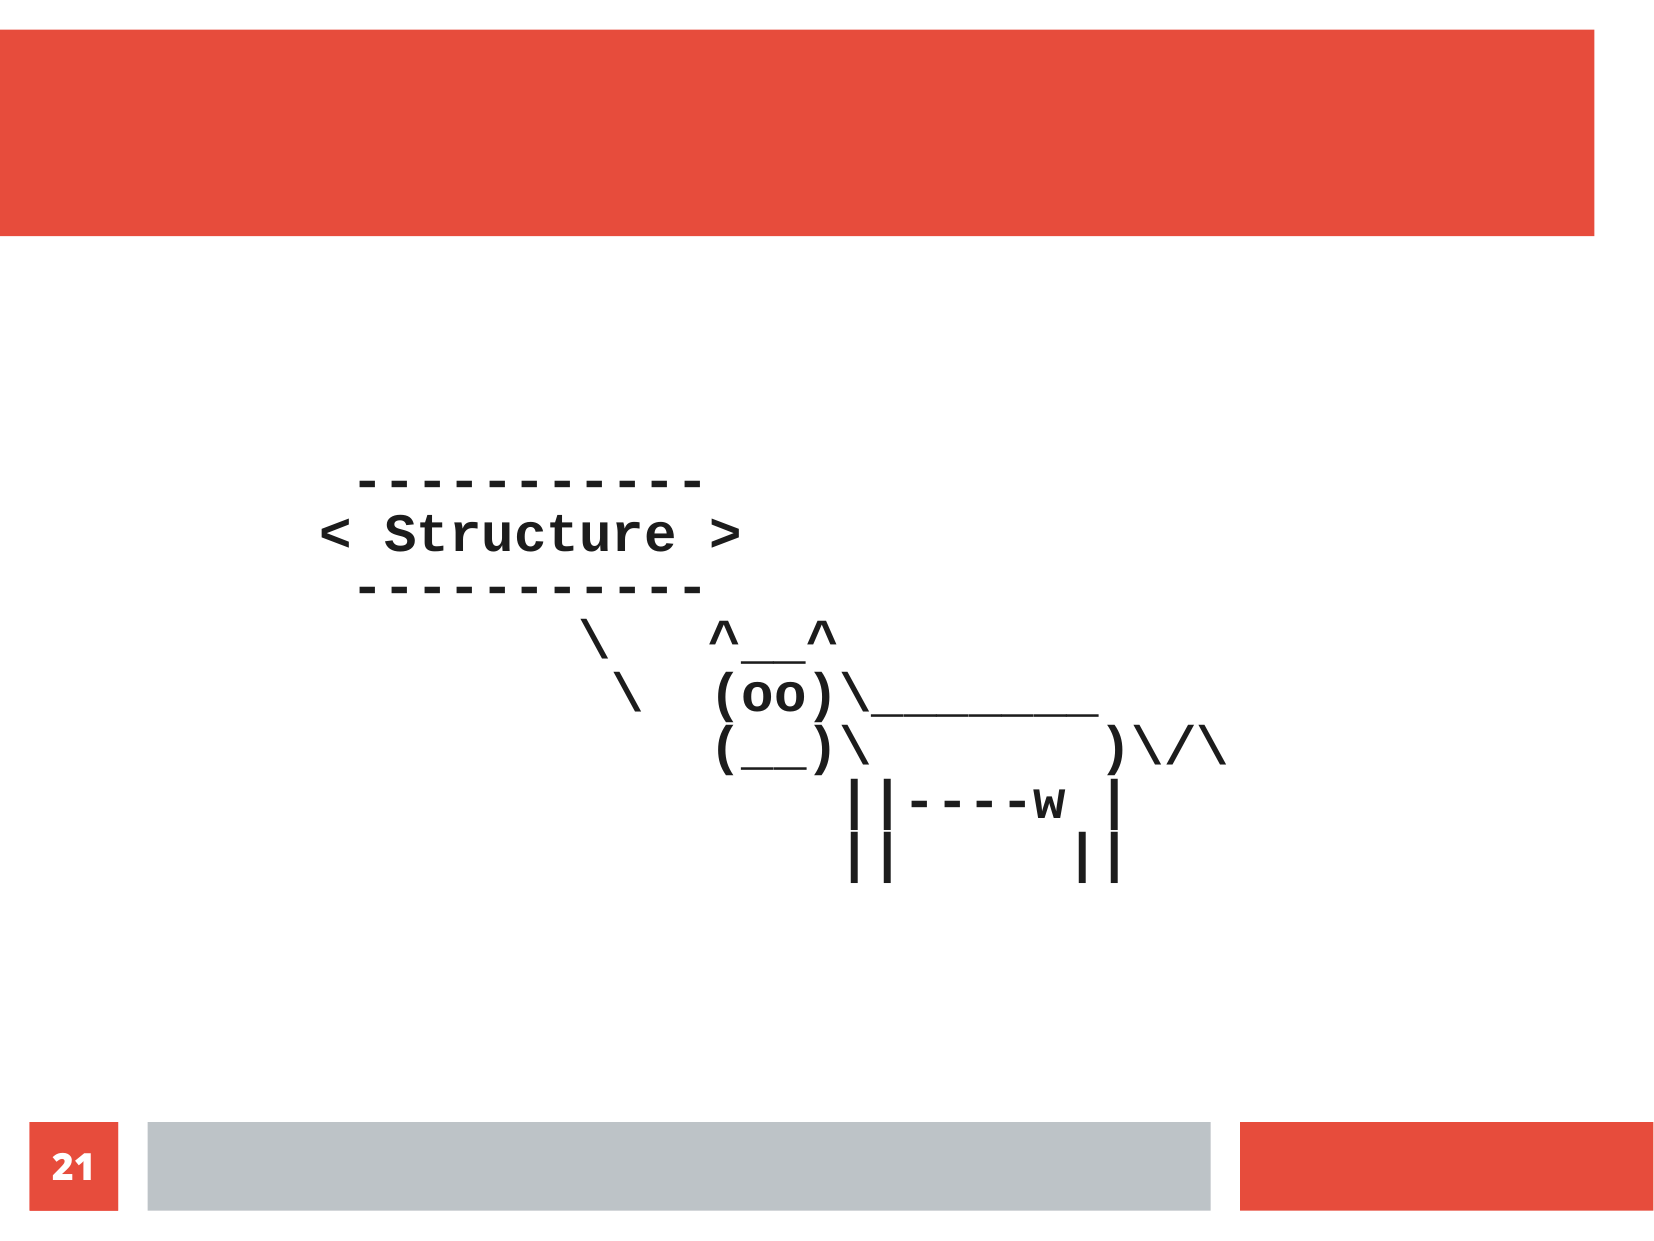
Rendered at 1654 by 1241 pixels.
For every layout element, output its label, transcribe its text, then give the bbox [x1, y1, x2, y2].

list ----------- < Structure > ----------- \ ^__^ \ (oo)\_______ (__)\ )\/\ ||----w | || || [59, 324, 1565, 1093]
